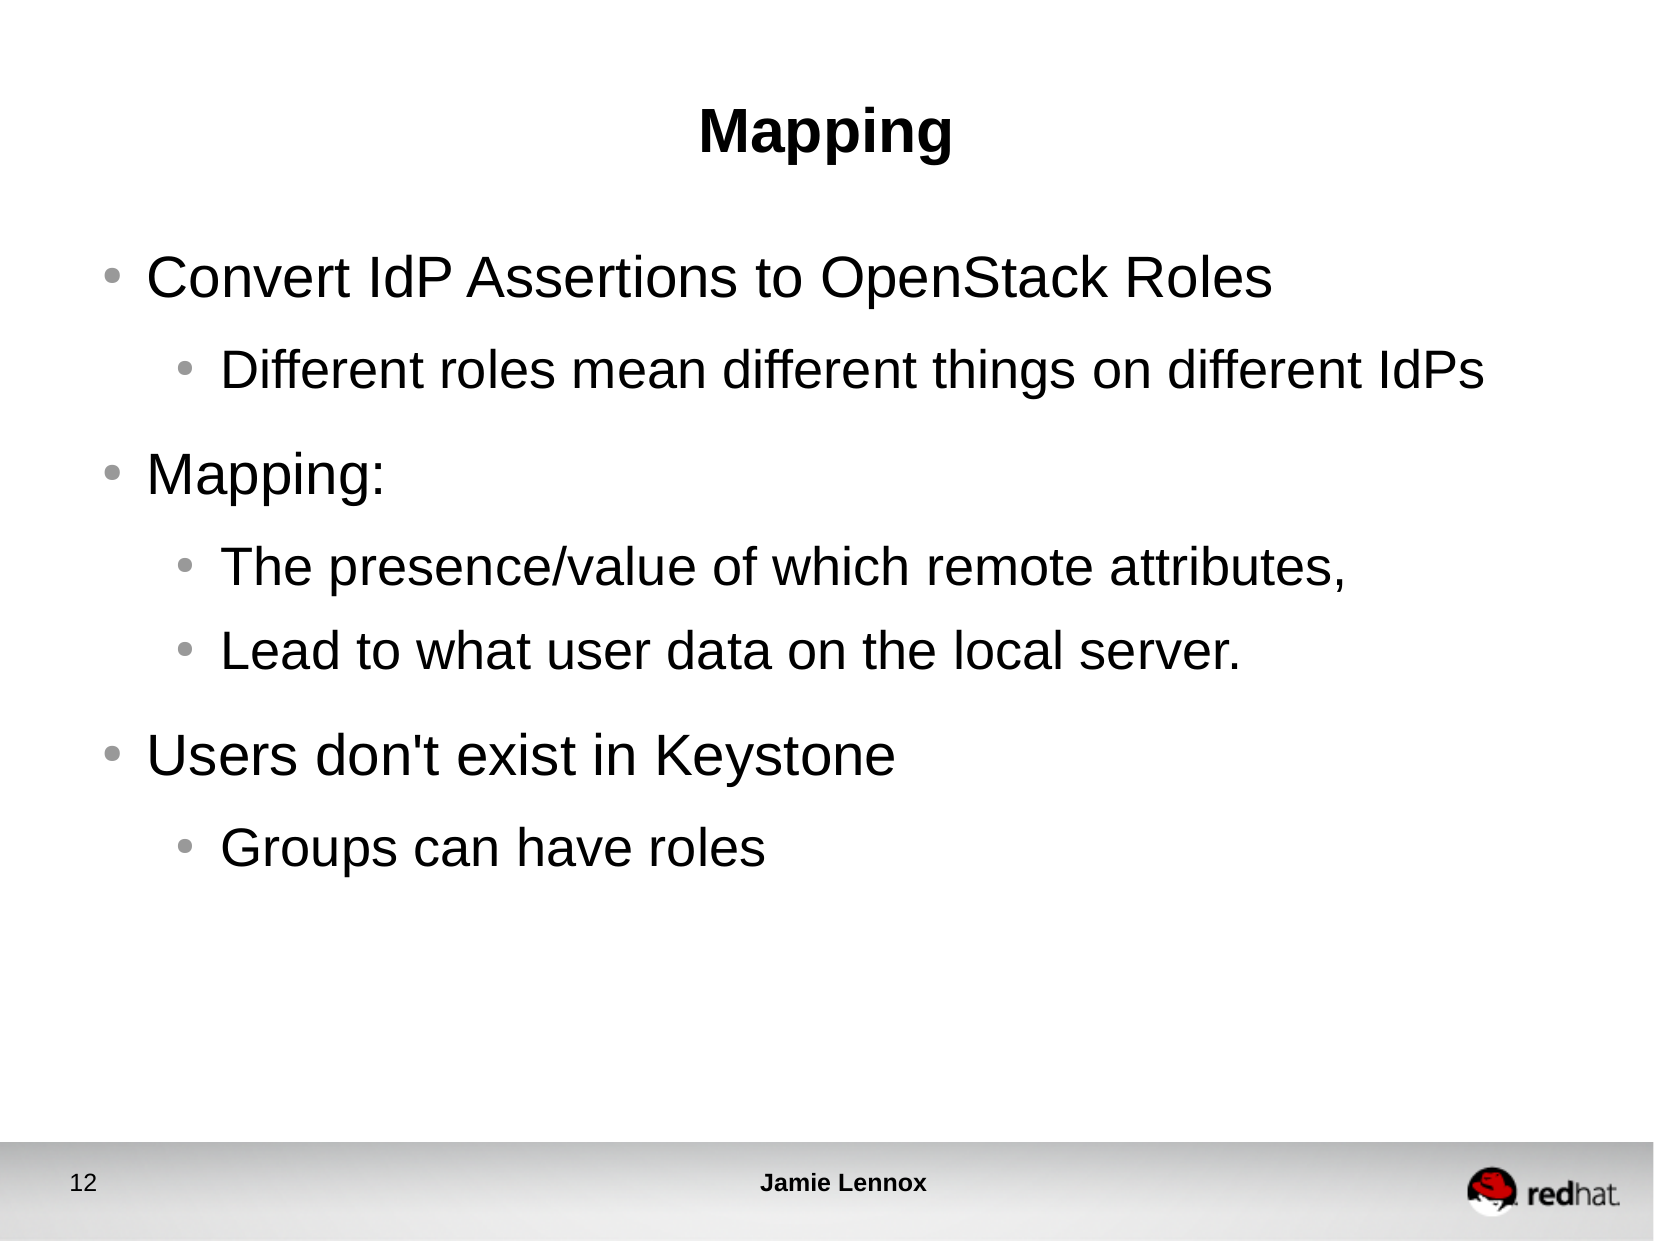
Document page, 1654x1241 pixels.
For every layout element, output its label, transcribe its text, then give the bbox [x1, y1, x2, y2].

list Convert IdP Assertions to OpenStack Roles Different roles mean different things on different IdPs Mapping: The presence/value of which remote attributes, Lead to what user data on the local server. Users don't exist in Keystone Groups can have roles [86, 244, 1562, 1039]
title Mapping [82, 37, 1571, 226]
picture [0, 1142, 1654, 1241]
